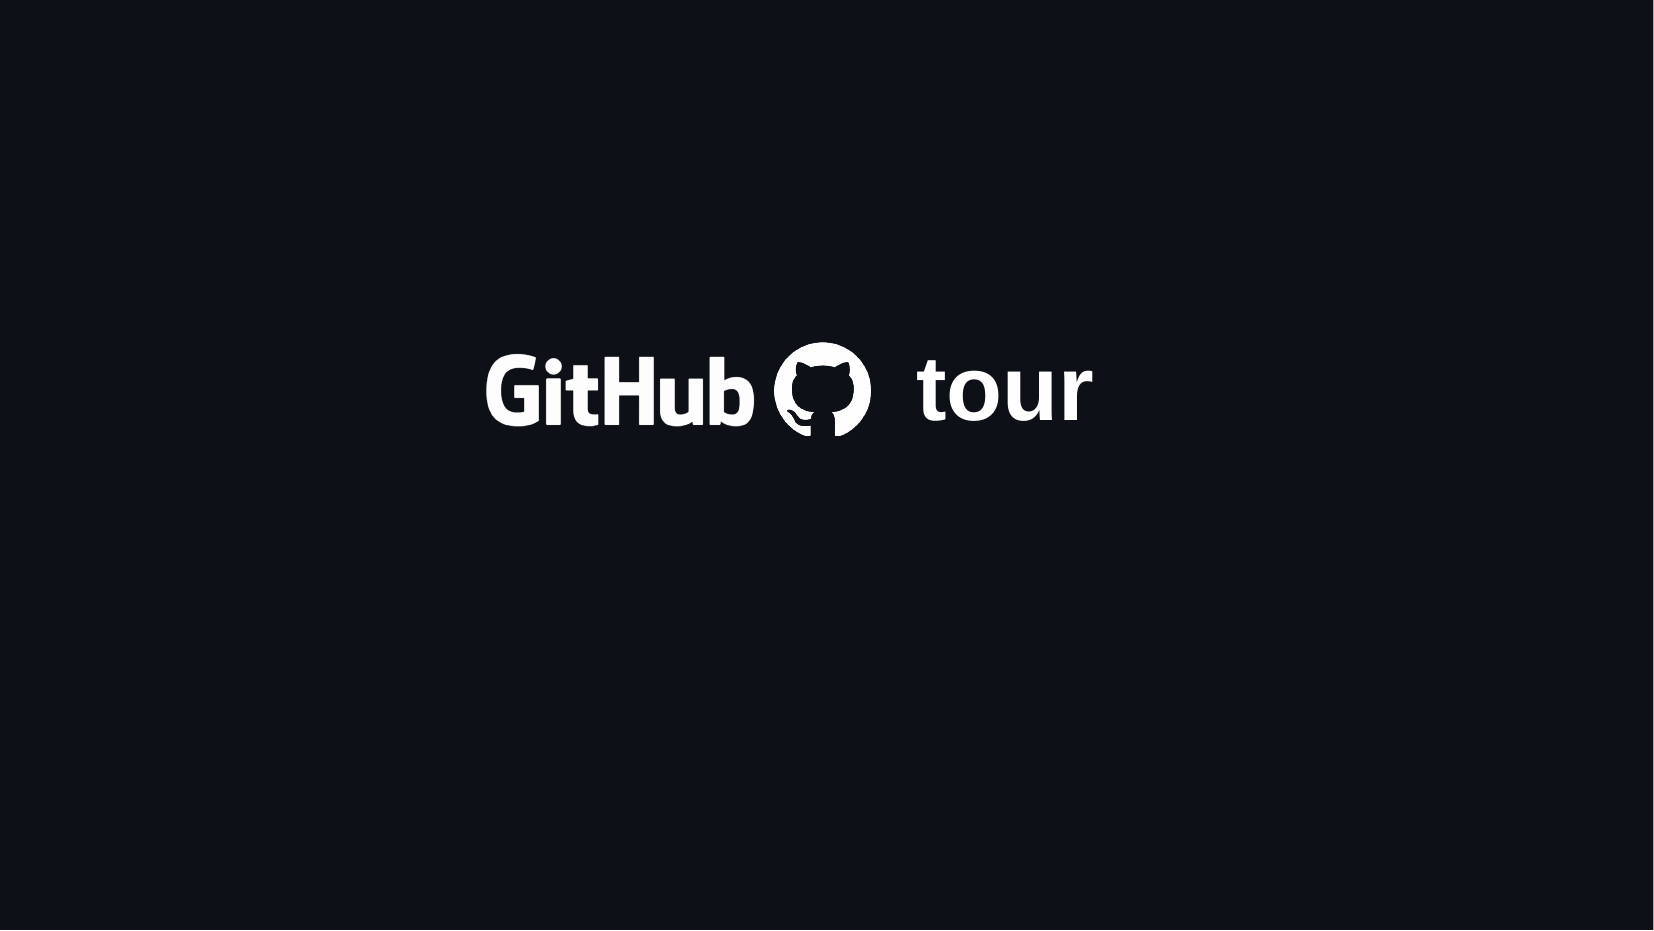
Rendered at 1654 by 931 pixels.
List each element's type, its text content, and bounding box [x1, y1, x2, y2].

subtitle tour [82, 337, 1571, 515]
picture [465, 327, 871, 455]
